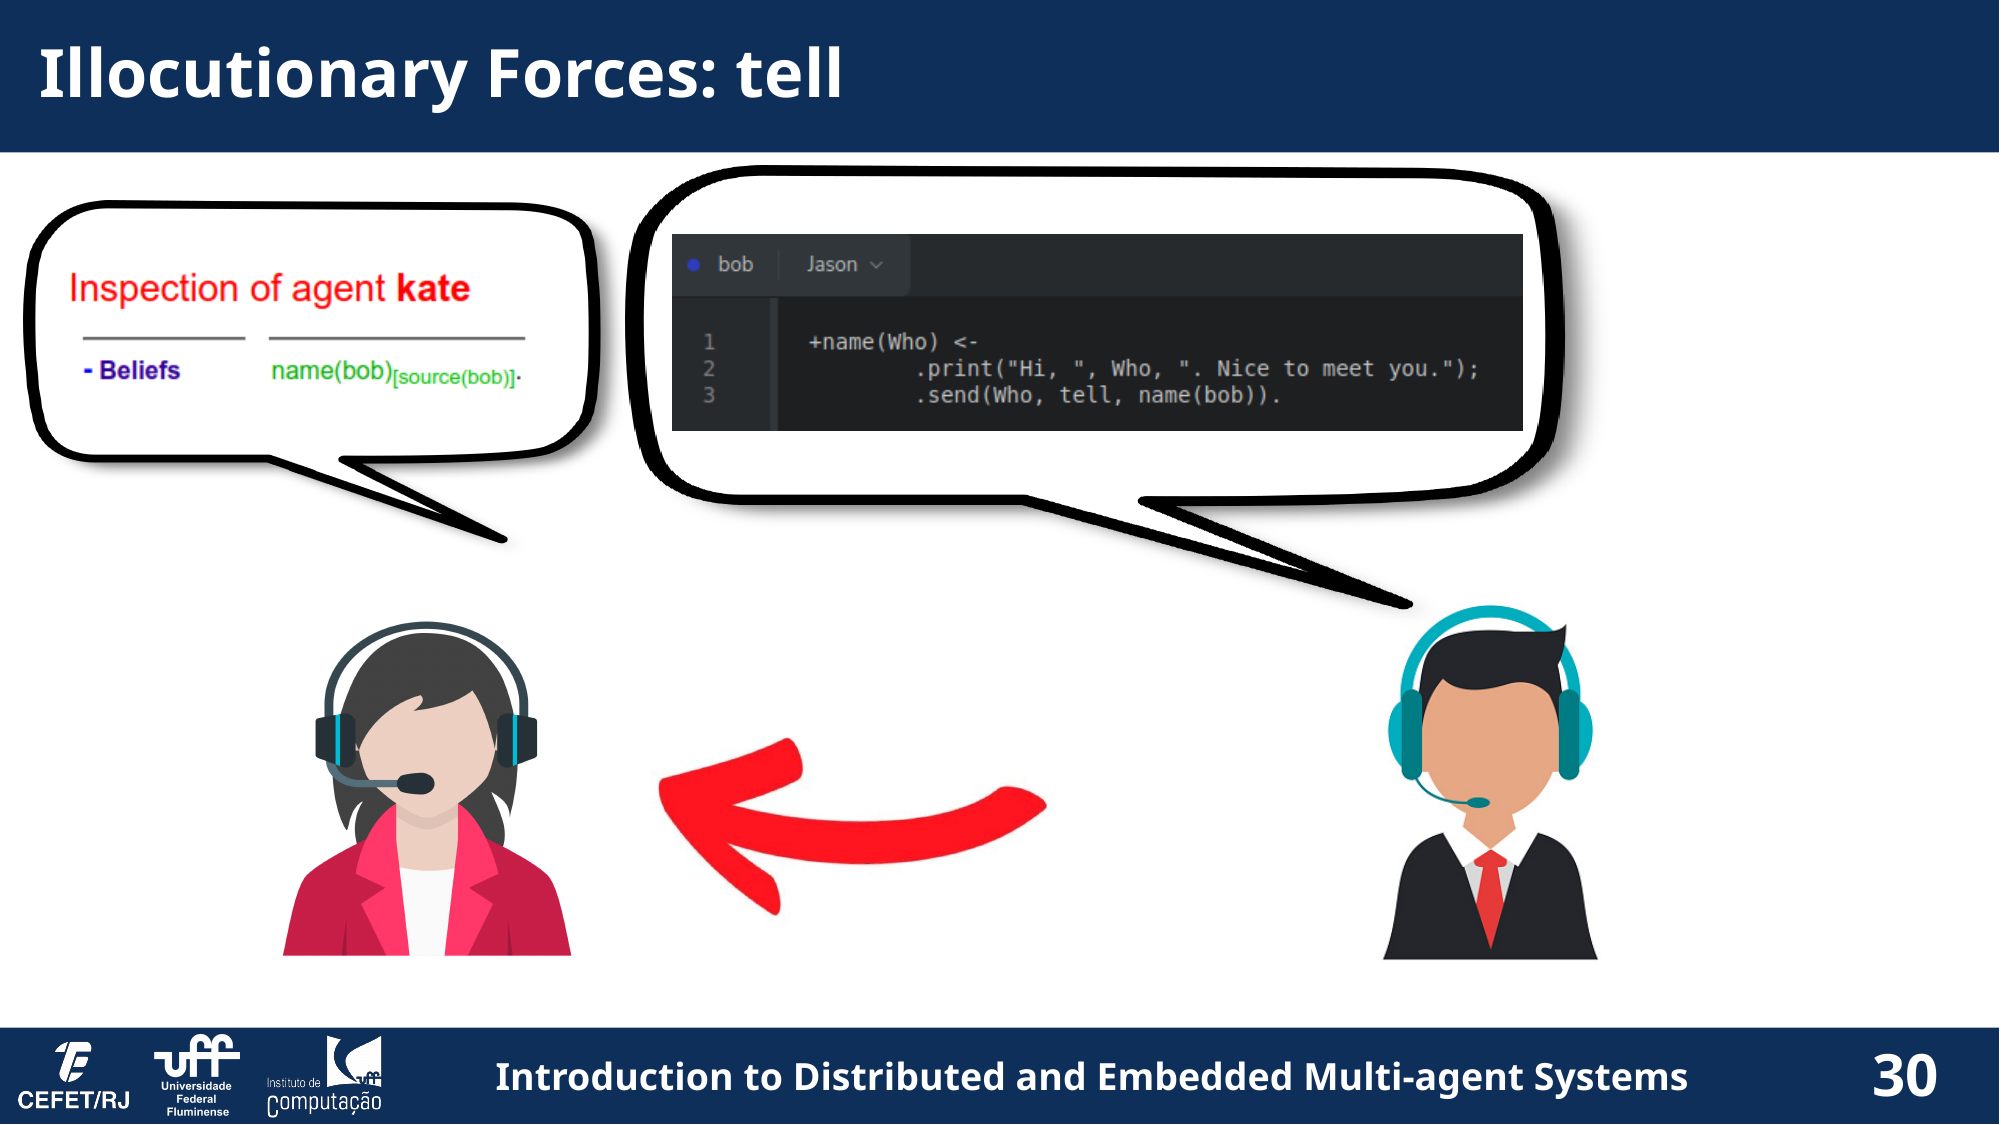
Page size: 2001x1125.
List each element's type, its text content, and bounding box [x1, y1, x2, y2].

picture [23, 165, 1713, 1011]
text_box Illocutionary Forces: tell [25, 23, 1999, 119]
picture [265, 1033, 383, 1118]
picture [153, 1033, 241, 1121]
picture [18, 1021, 129, 1125]
